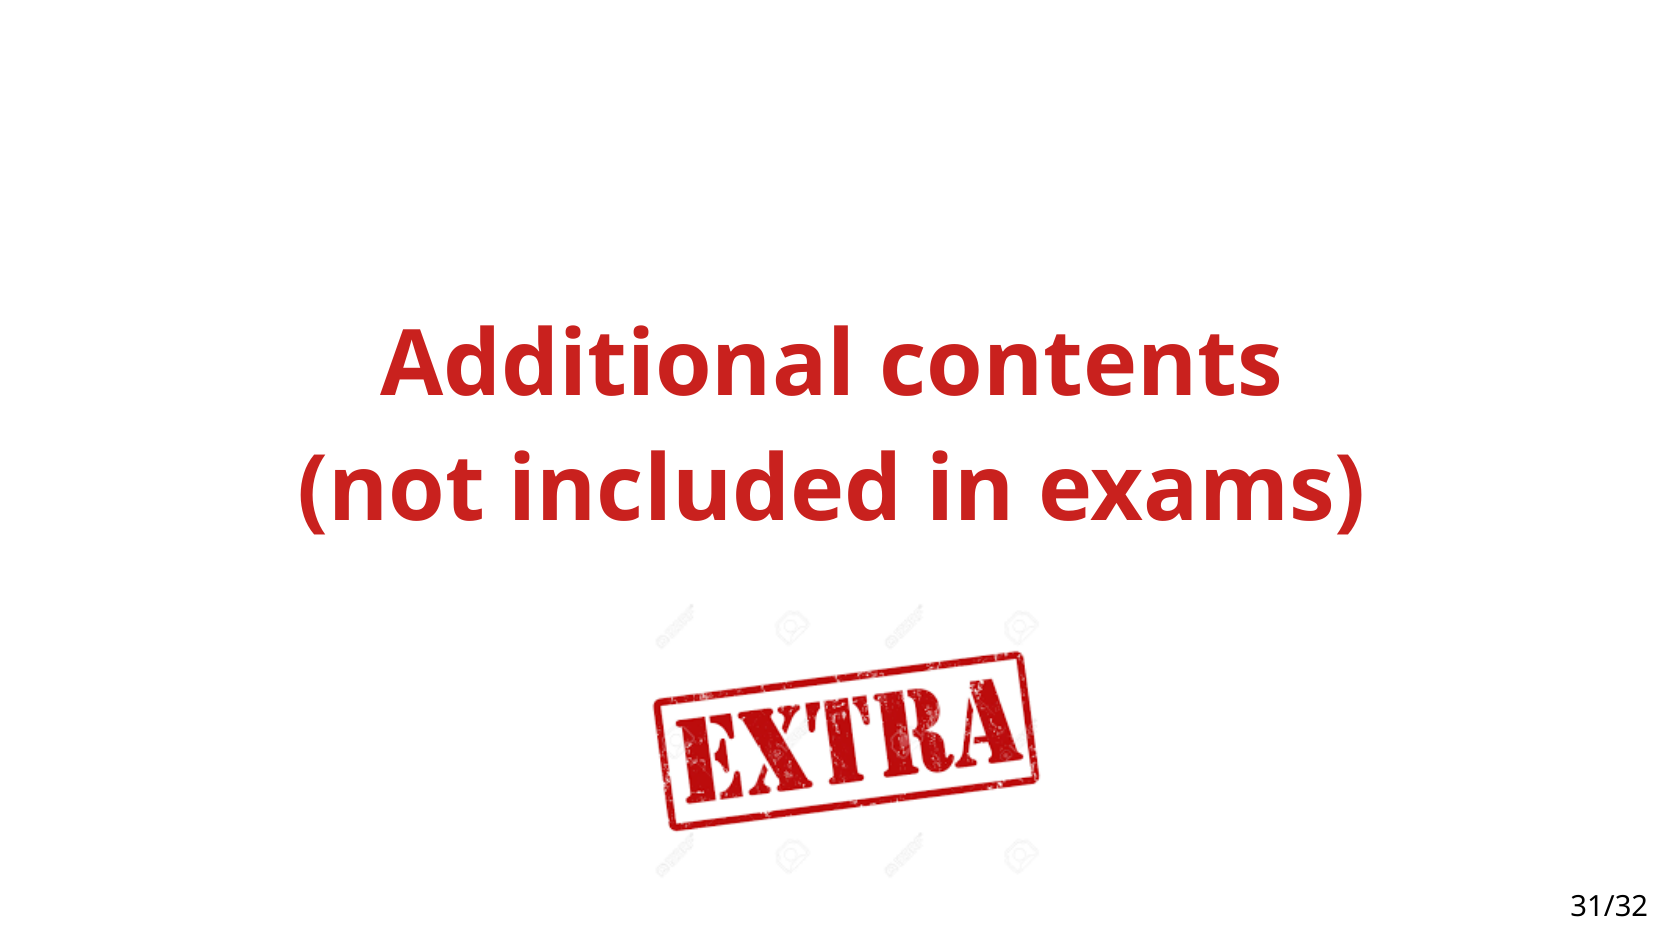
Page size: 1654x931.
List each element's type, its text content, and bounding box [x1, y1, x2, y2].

picture [645, 595, 1050, 901]
title Additional contents (not included in exams) [87, 293, 1576, 552]
